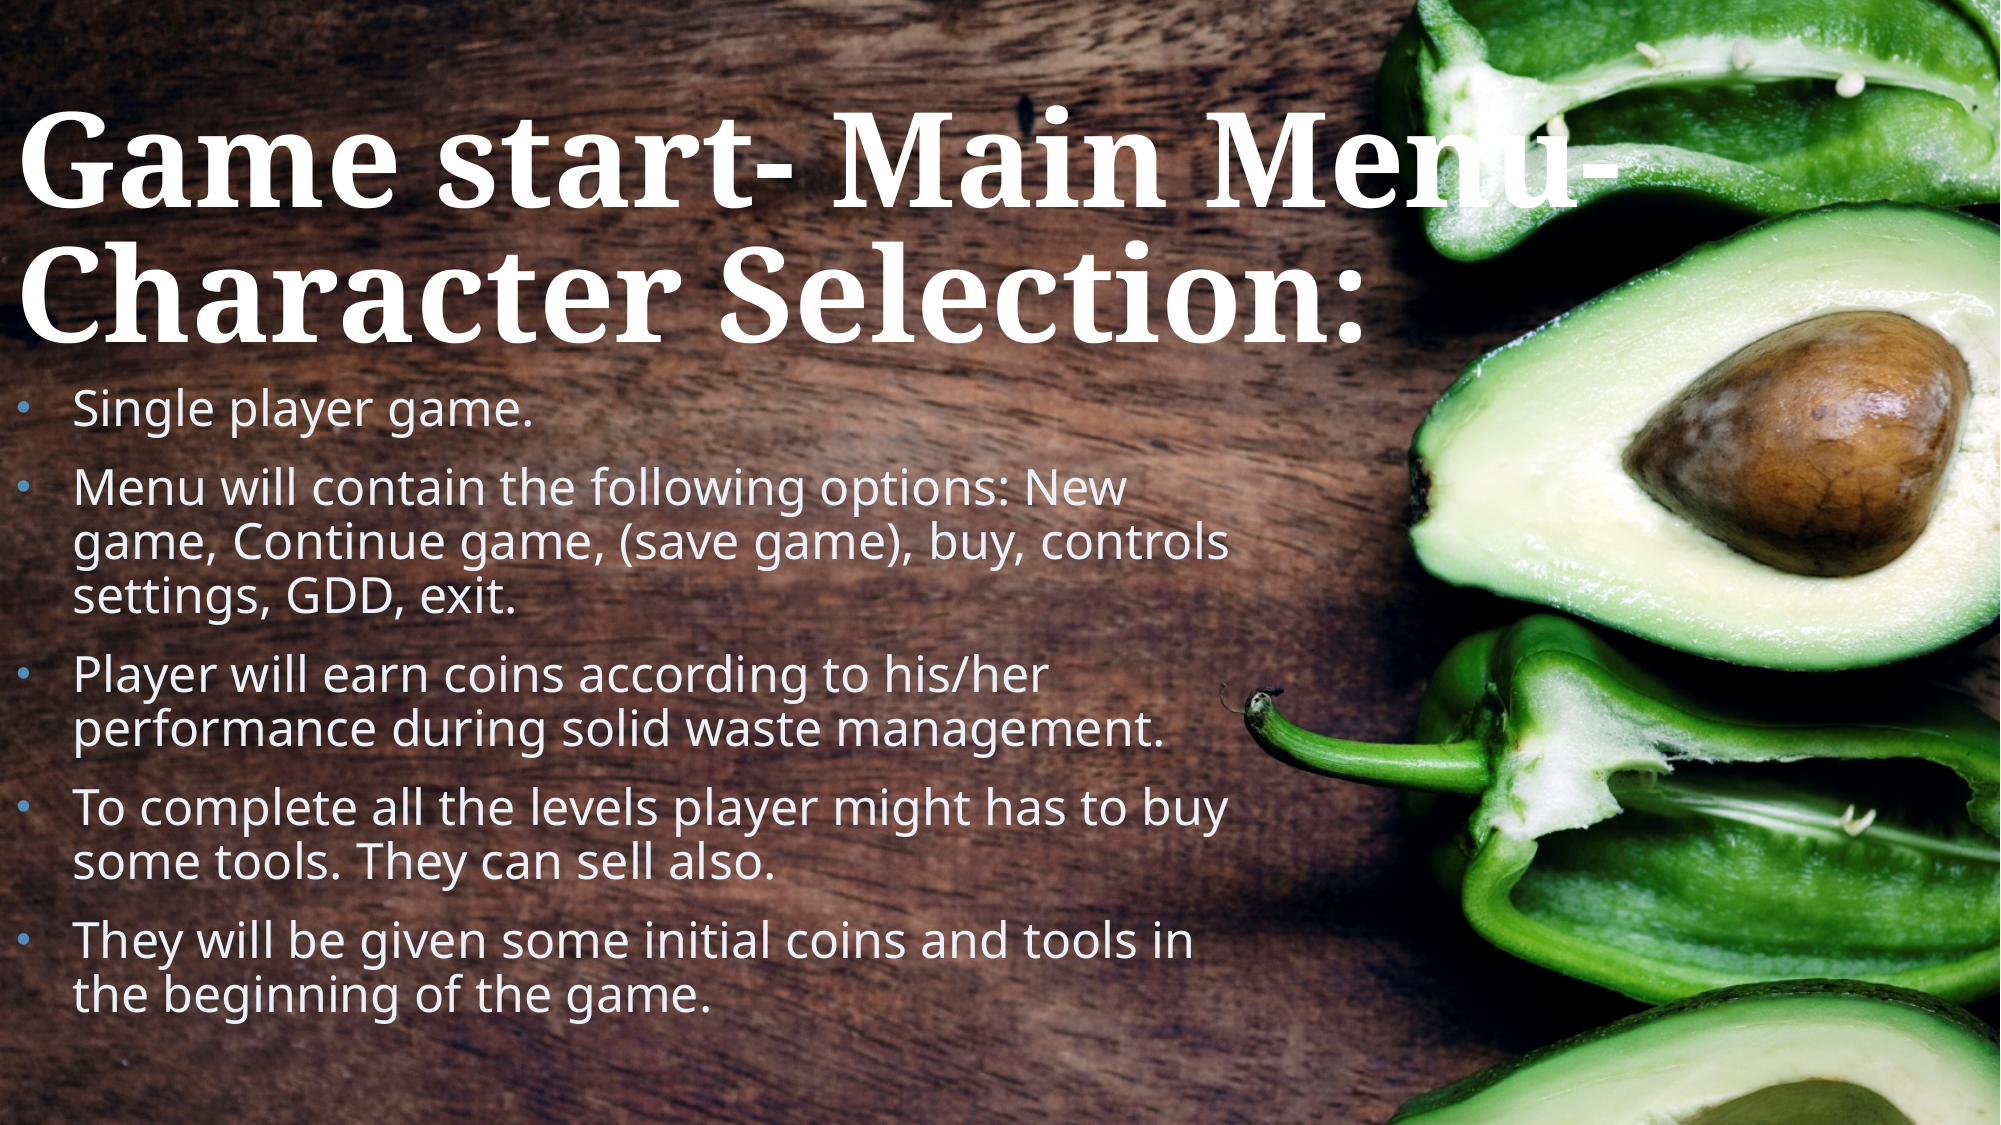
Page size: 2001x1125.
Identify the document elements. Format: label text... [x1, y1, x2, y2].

picture [0, 0, 2000, 1125]
title Game start- Main Menu- Character Selection: [0, 0, 1723, 377]
subtitle Single player game. Menu will contain the following options: New game, Continue game, (save game), buy, controls settings, GDD, exit. Player will earn coins according to his/her performance during solid waste management. To complete all the levels player might has to buy some tools. They can sell also. They will be given some initial coins and tools in the beginning of the game. [0, 375, 1246, 1033]
